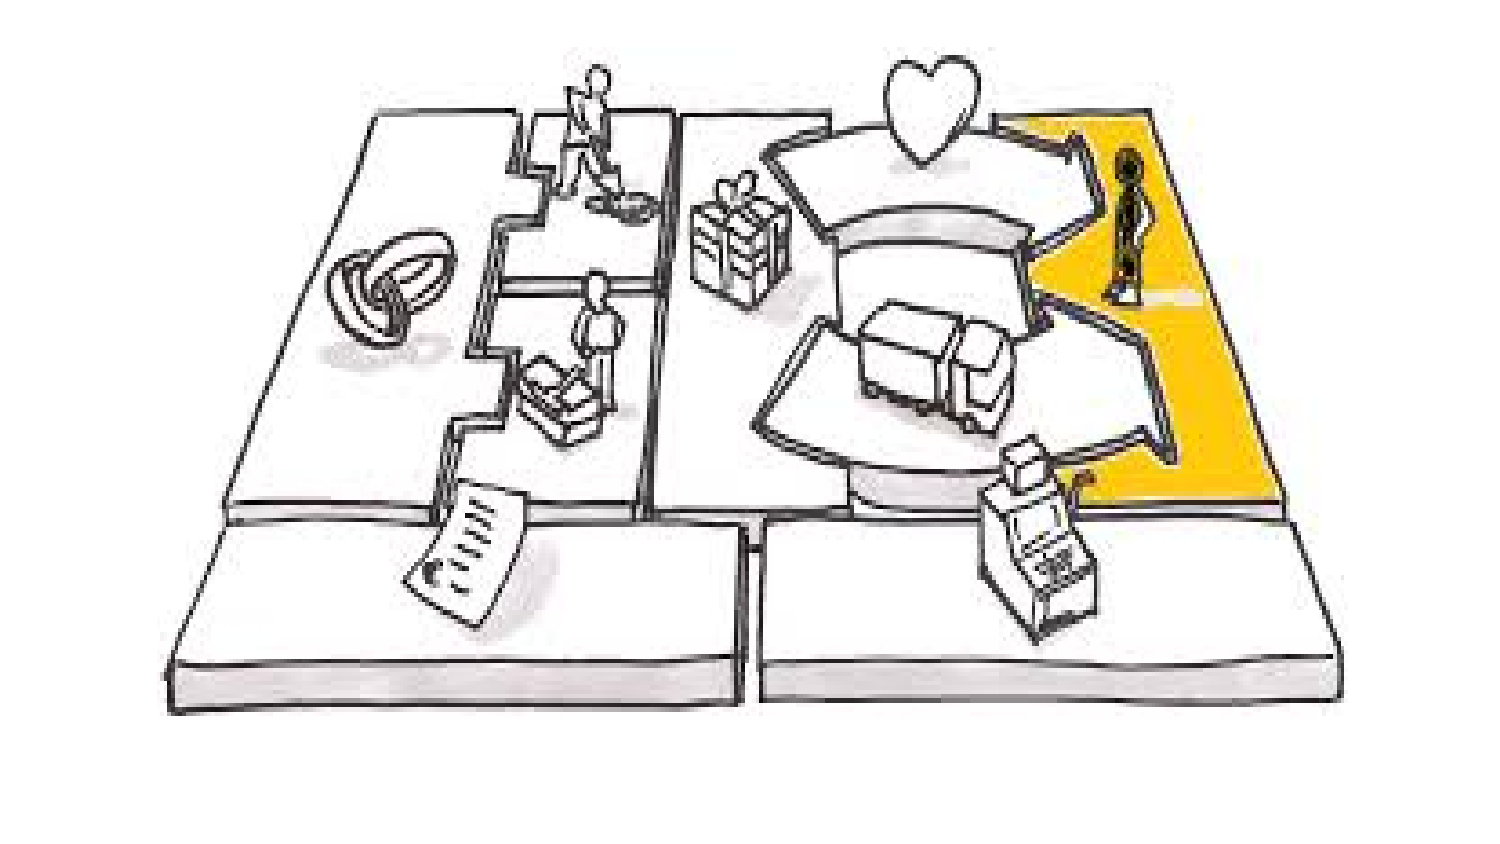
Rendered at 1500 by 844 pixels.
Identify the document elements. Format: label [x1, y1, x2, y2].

picture [157, 47, 1352, 721]
